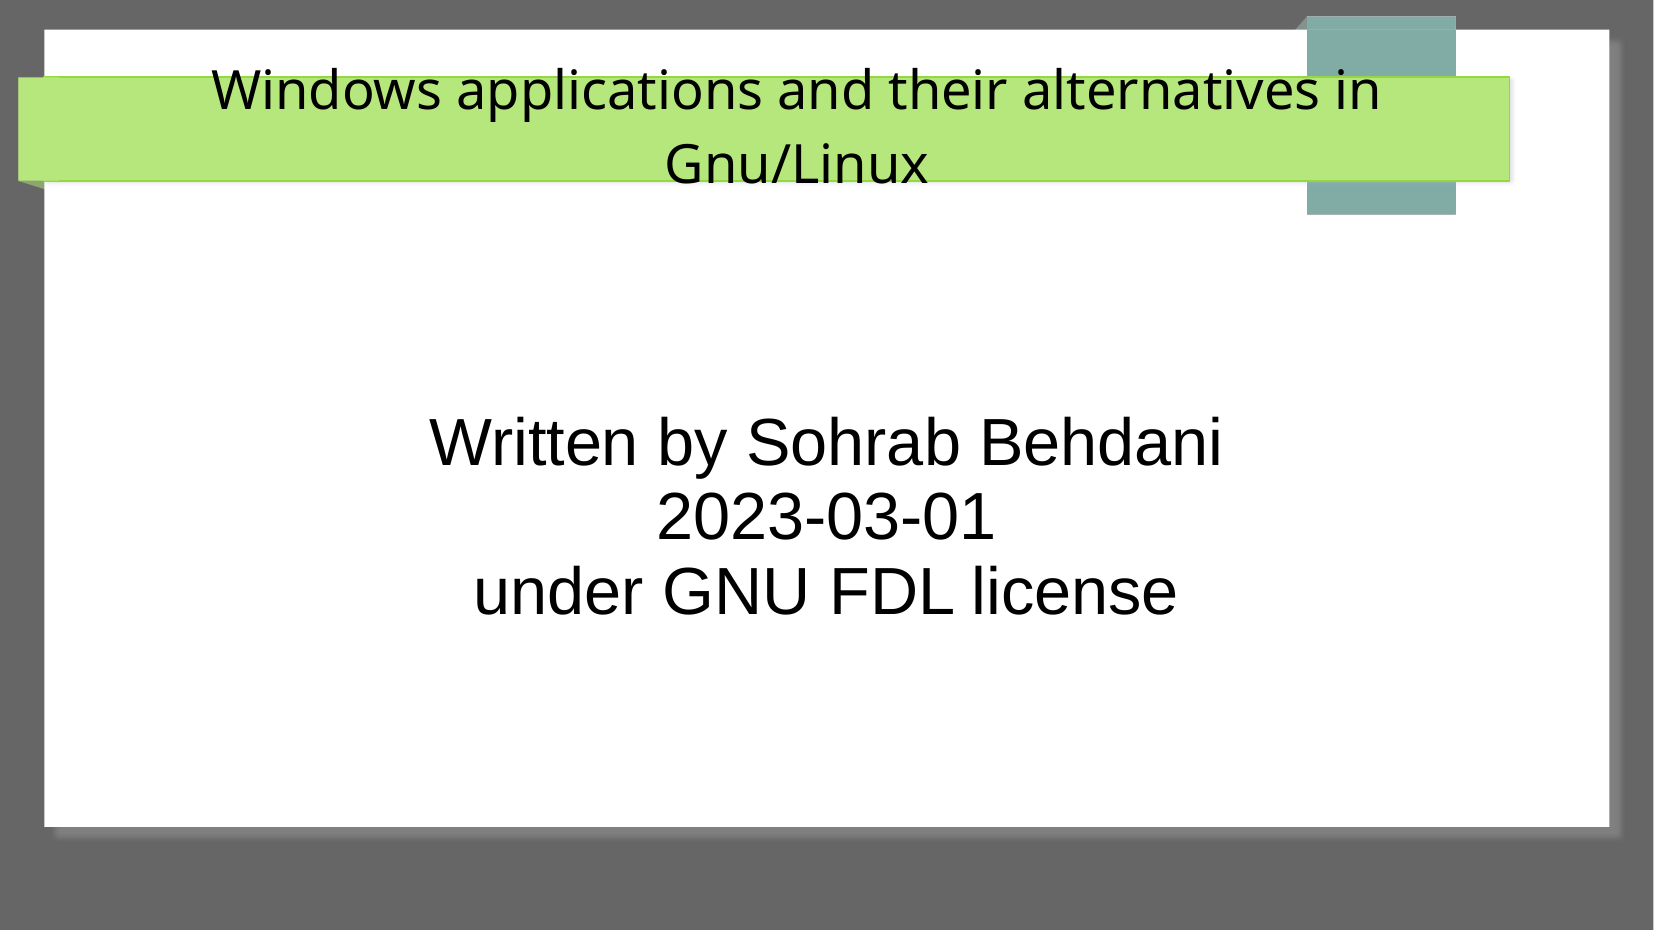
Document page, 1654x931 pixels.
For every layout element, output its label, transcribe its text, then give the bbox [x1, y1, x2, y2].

title Windows applications and their alternatives in Gnu/Linux [88, 73, 1506, 178]
subtitle Written by Sohrab Behdani 2023-03-01 under GNU FDL license [88, 221, 1565, 813]
